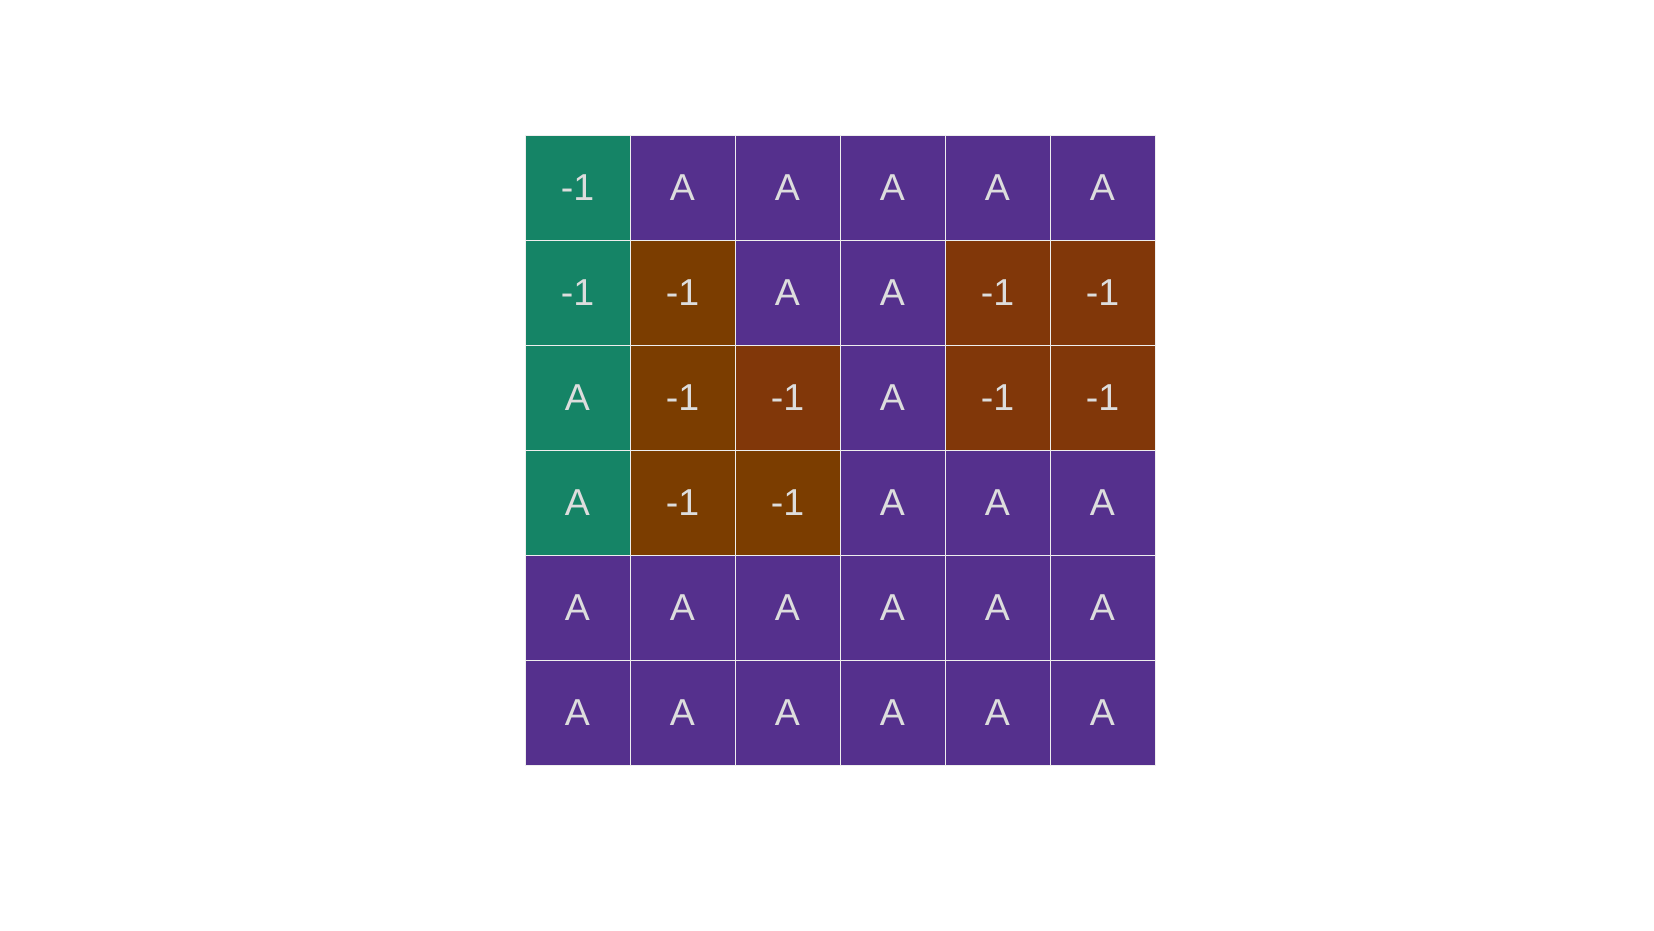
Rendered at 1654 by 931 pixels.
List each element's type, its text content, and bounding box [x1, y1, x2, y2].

text_box A [945, 660, 1050, 766]
text_box -1 [735, 450, 840, 555]
text_box A [630, 135, 735, 240]
text_box -1 [630, 345, 735, 450]
text_box A [525, 660, 630, 766]
text_box A [840, 240, 945, 345]
text_box A [735, 555, 840, 660]
text_box A [630, 555, 735, 660]
text_box A [1050, 555, 1156, 660]
text_box -1 [525, 240, 630, 345]
text_box -1 [630, 240, 735, 345]
text_box -1 [1050, 345, 1156, 450]
text_box -1 [945, 240, 1050, 345]
text_box A [840, 555, 945, 660]
text_box A [525, 450, 630, 555]
text_box A [945, 555, 1050, 660]
text_box A [735, 660, 840, 766]
text_box -1 [525, 135, 630, 240]
text_box A [840, 660, 945, 766]
text_box A [1050, 450, 1156, 555]
text_box A [1050, 135, 1156, 240]
text_box A [840, 345, 945, 450]
text_box -1 [630, 450, 735, 555]
text_box A [525, 345, 630, 450]
text_box A [735, 240, 840, 345]
text_box A [525, 555, 630, 660]
text_box -1 [735, 345, 840, 450]
text_box A [945, 135, 1050, 240]
text_box A [945, 450, 1050, 555]
text_box A [1050, 660, 1156, 766]
text_box A [840, 135, 945, 240]
text_box A [735, 135, 840, 240]
text_box A [840, 450, 945, 555]
text_box A [630, 660, 735, 766]
text_box -1 [1050, 240, 1156, 345]
text_box -1 [945, 345, 1050, 450]
